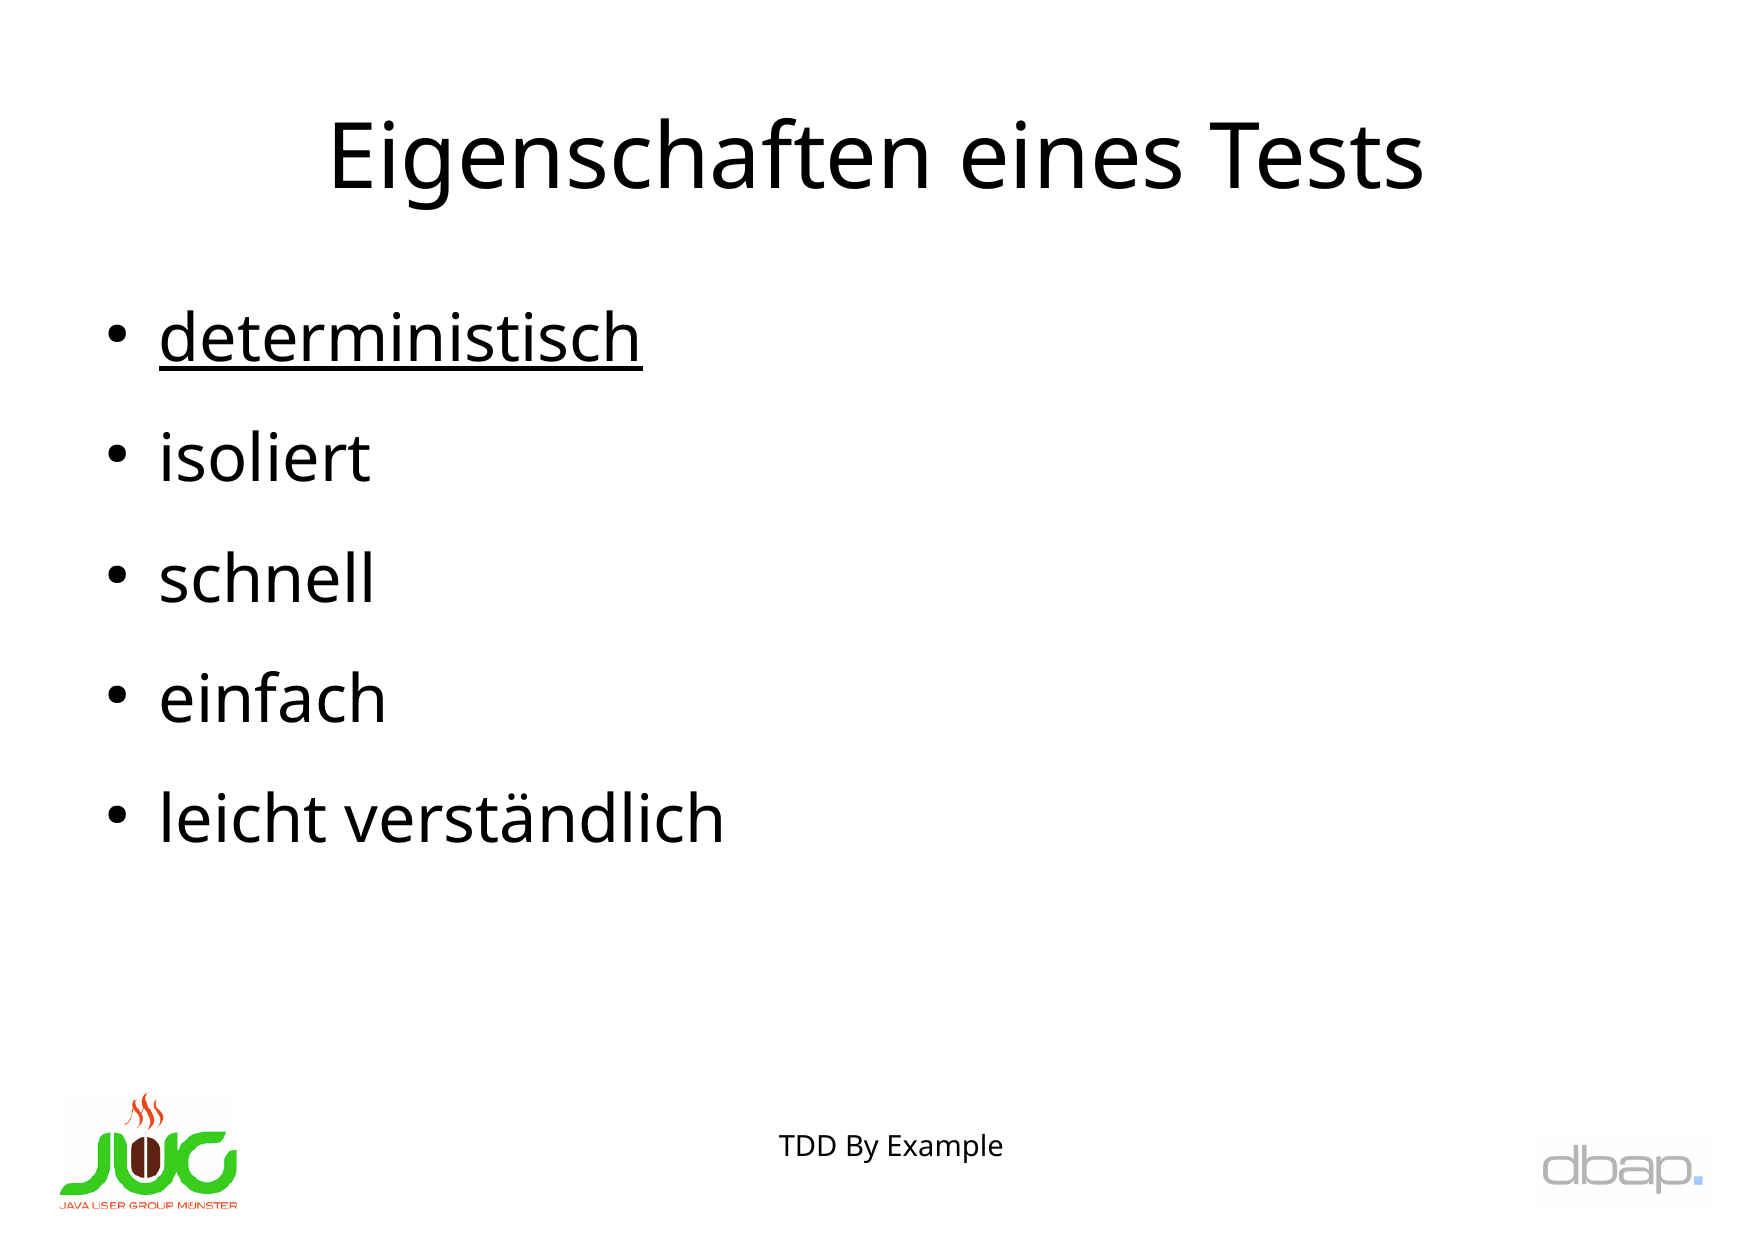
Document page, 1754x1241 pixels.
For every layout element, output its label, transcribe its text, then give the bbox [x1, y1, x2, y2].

title Eigenschaften eines Tests [87, 49, 1667, 257]
picture [1535, 1133, 1713, 1211]
picture [59, 1092, 237, 1209]
list deterministisch isoliert schnell einfach leicht verständlich [87, 290, 1667, 1109]
